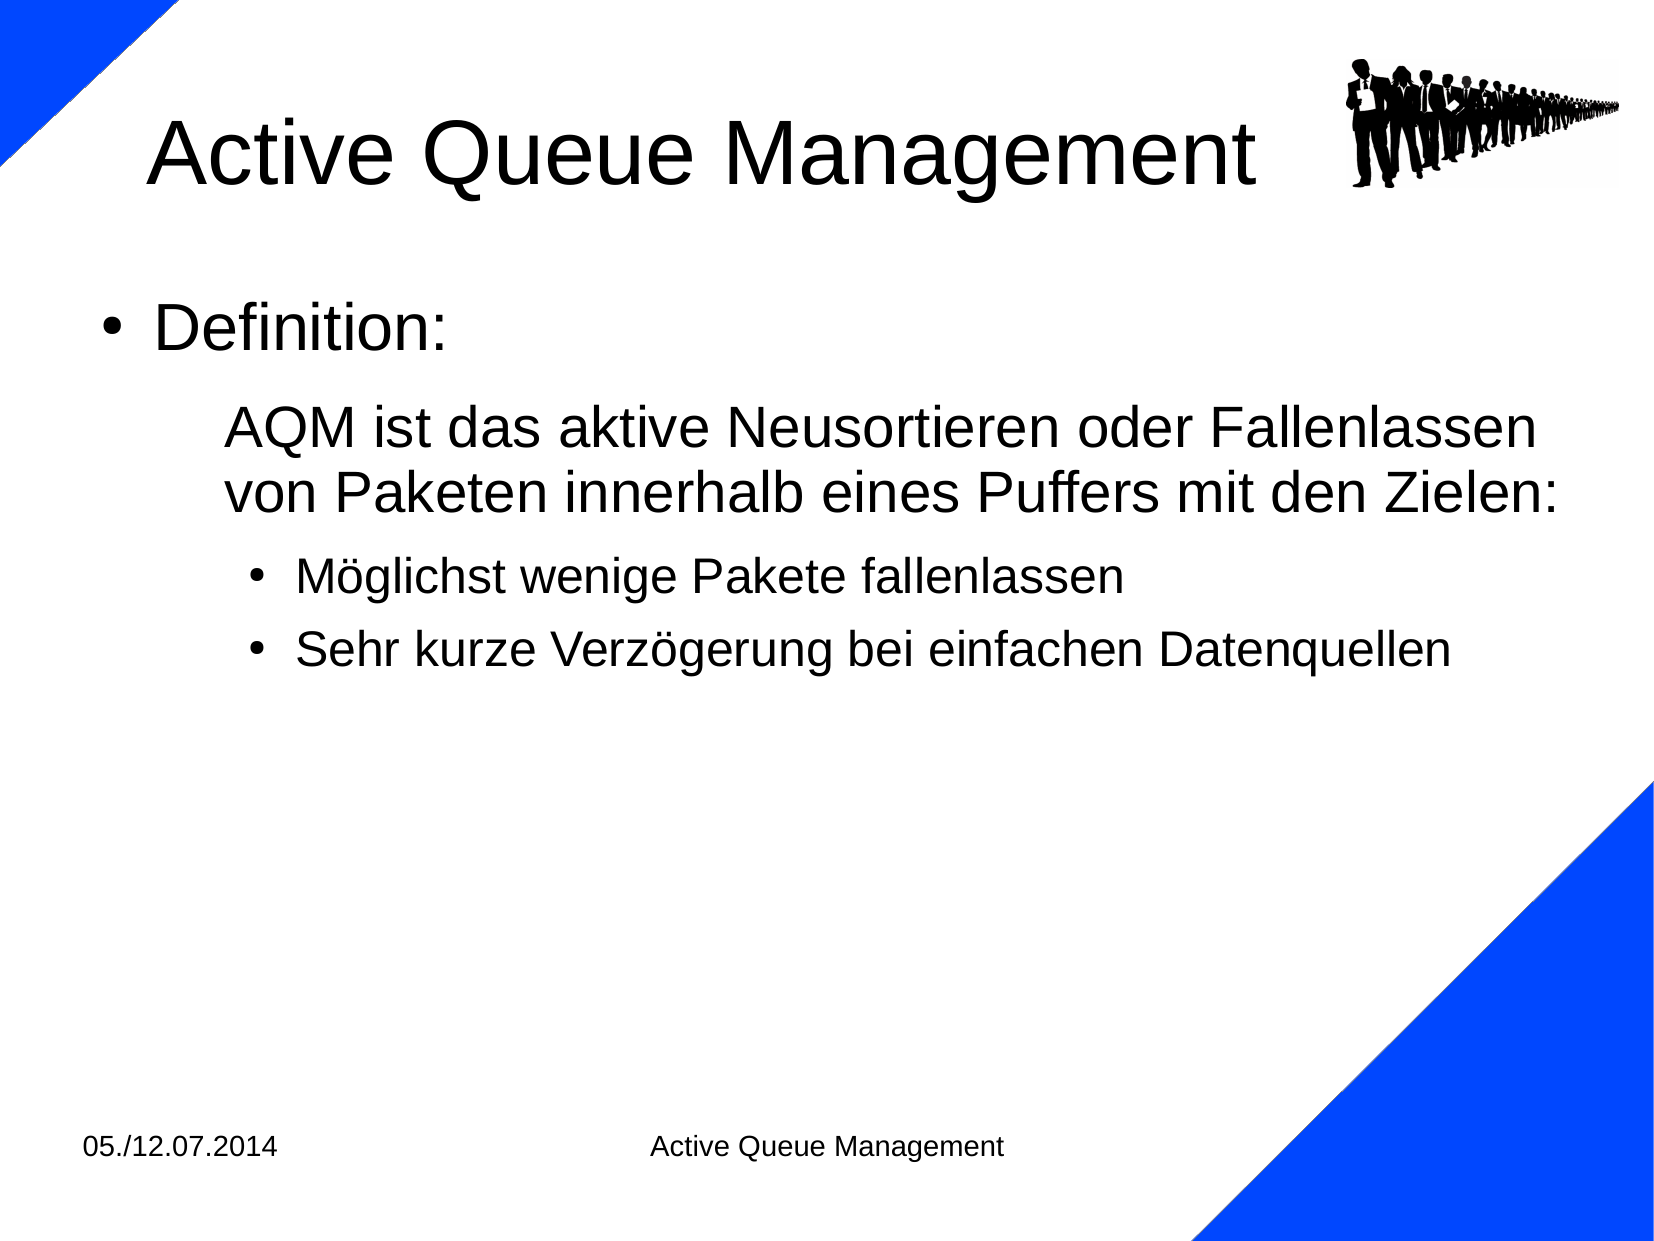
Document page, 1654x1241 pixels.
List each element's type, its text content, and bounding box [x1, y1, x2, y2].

title Active Queue Management [82, 49, 1323, 257]
list Definition: AQM ist das aktive Neusortieren oder Fallenlassen von Paketen innerhalb eines Puffers mit den Zielen: Möglichst wenige Pakete fallenlassen Sehr kurze Verzögerung bei einfachen Datenquellen [82, 290, 1571, 1010]
picture [1346, 59, 1619, 188]
